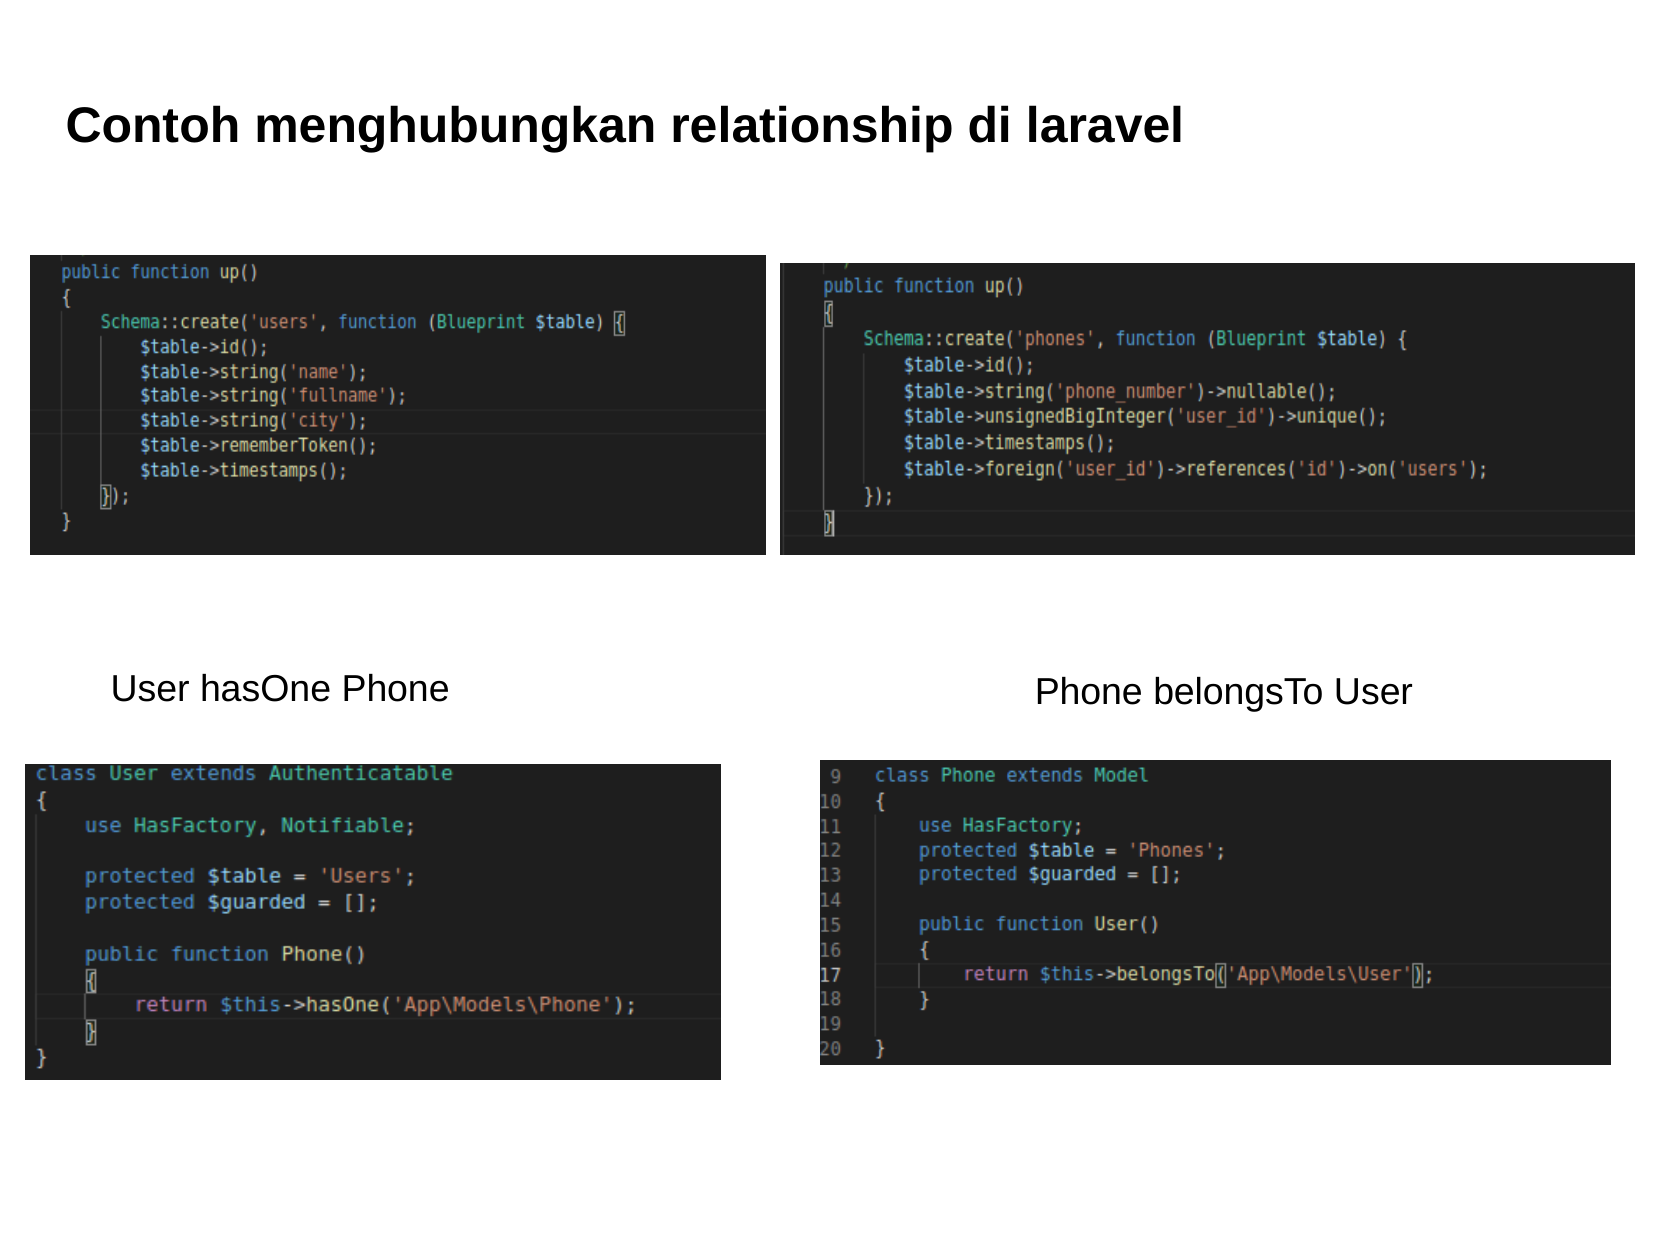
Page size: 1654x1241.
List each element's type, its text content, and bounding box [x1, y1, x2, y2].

picture [820, 760, 1611, 1066]
picture [30, 255, 766, 556]
picture [780, 263, 1635, 556]
text_box User hasOne Phone [95, 660, 465, 717]
text_box Phone belongsTo User [1020, 663, 1428, 721]
text_box Contoh menghubungkan relationship di laravel [50, 90, 1201, 161]
picture [25, 764, 721, 1081]
